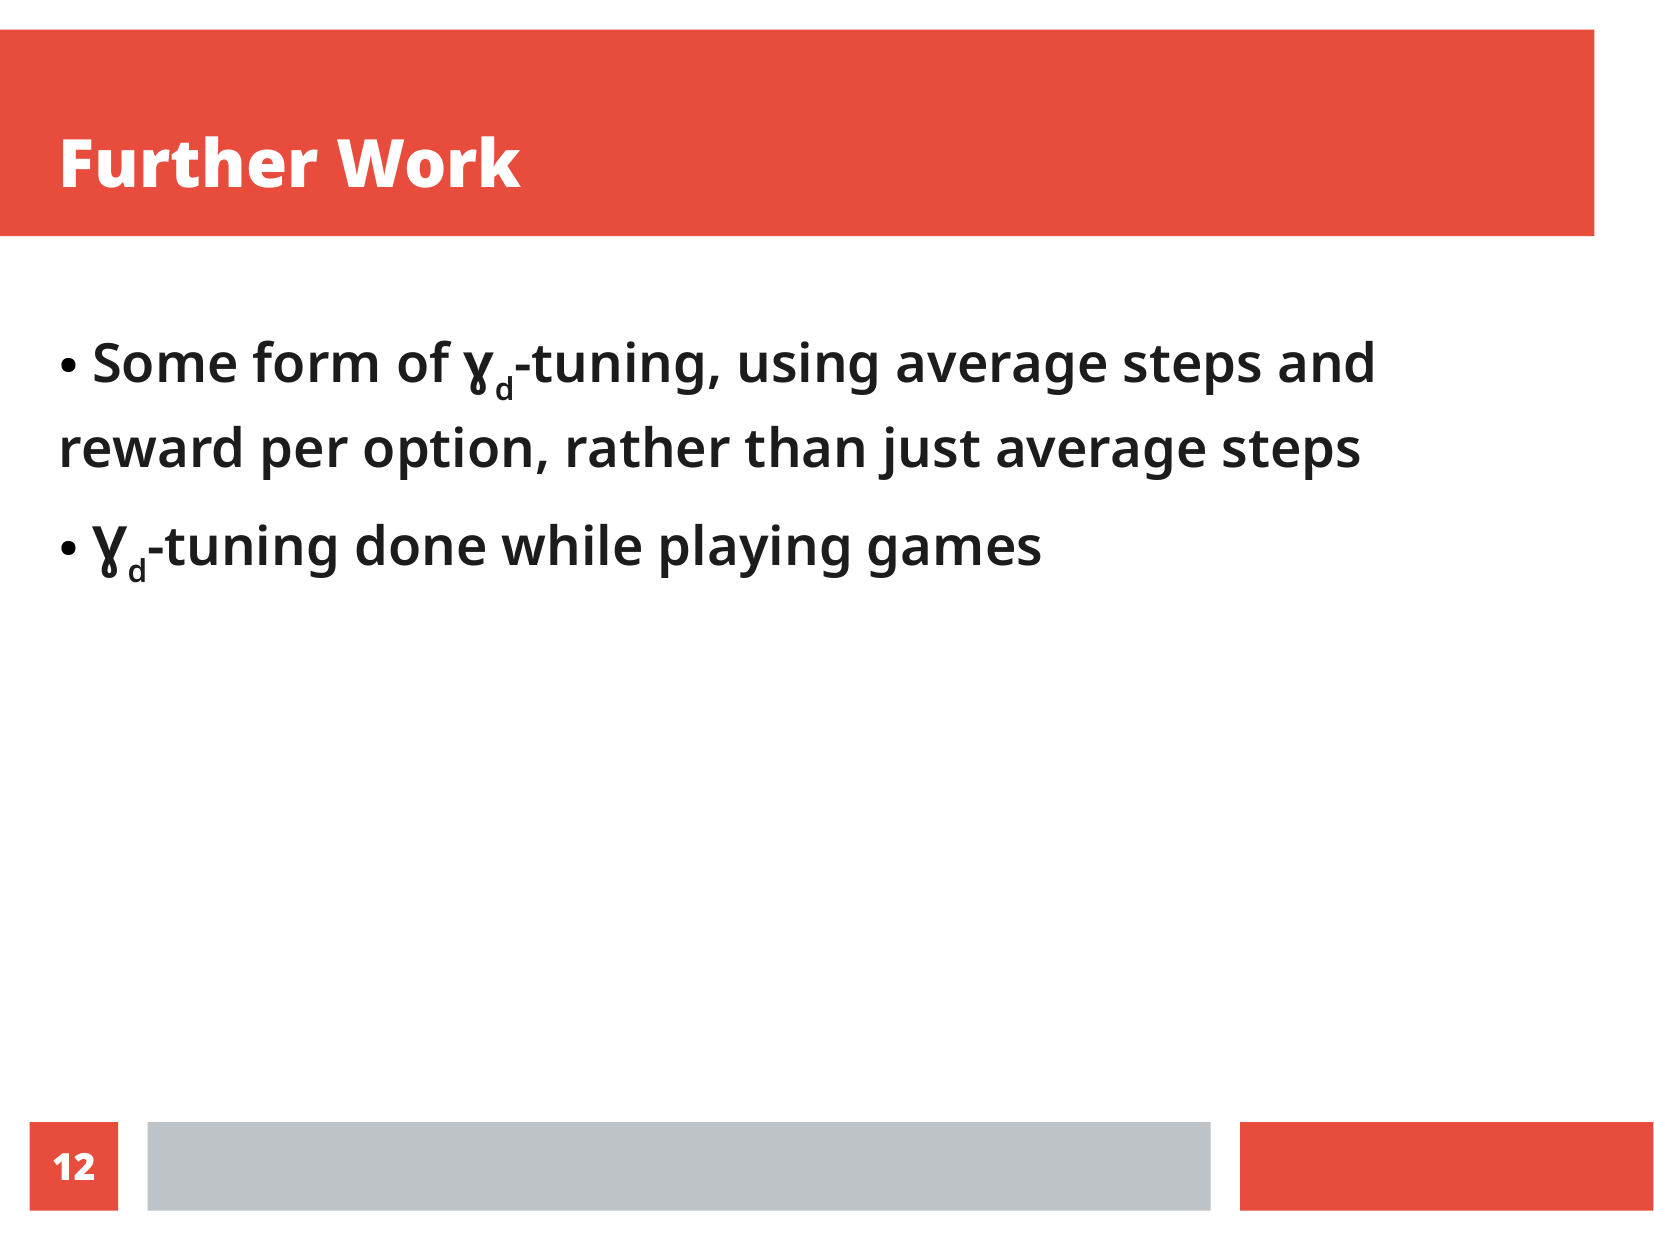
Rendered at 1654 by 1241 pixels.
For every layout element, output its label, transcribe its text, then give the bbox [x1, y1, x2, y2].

list Some form of ɣd-tuning, using average steps and reward per option, rather than just average steps Ɣd-tuning done while playing games [59, 324, 1565, 1093]
title Further Work [59, 59, 1595, 207]
